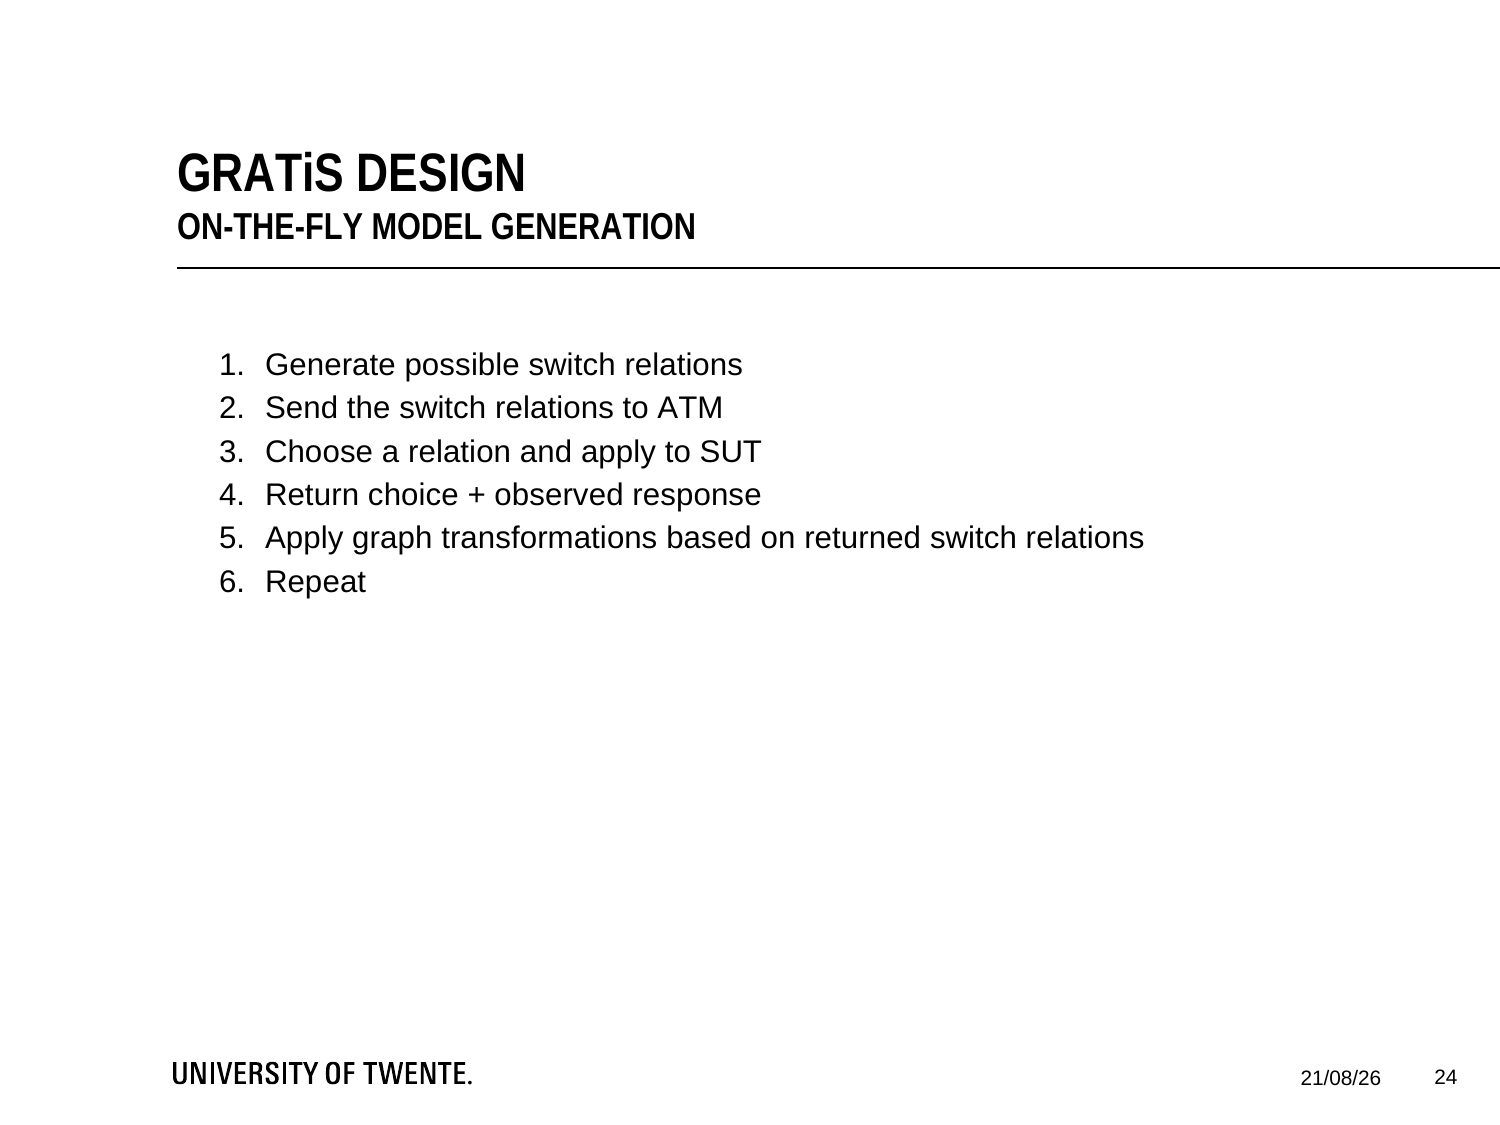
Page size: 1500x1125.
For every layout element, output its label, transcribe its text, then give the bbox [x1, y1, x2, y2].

title GRATiS DESIGN ON-THE-FLY MODEL GENERATION [177, 59, 1458, 248]
text_box <number> [1395, 1049, 1458, 1125]
list Generate possible switch relations Send the switch relations to ATM Choose a relation and apply to SUT Return choice + observed response Apply graph transformations based on returned switch relations Repeat [177, 336, 1457, 607]
text_box 21/05/12 [1242, 1050, 1395, 1125]
